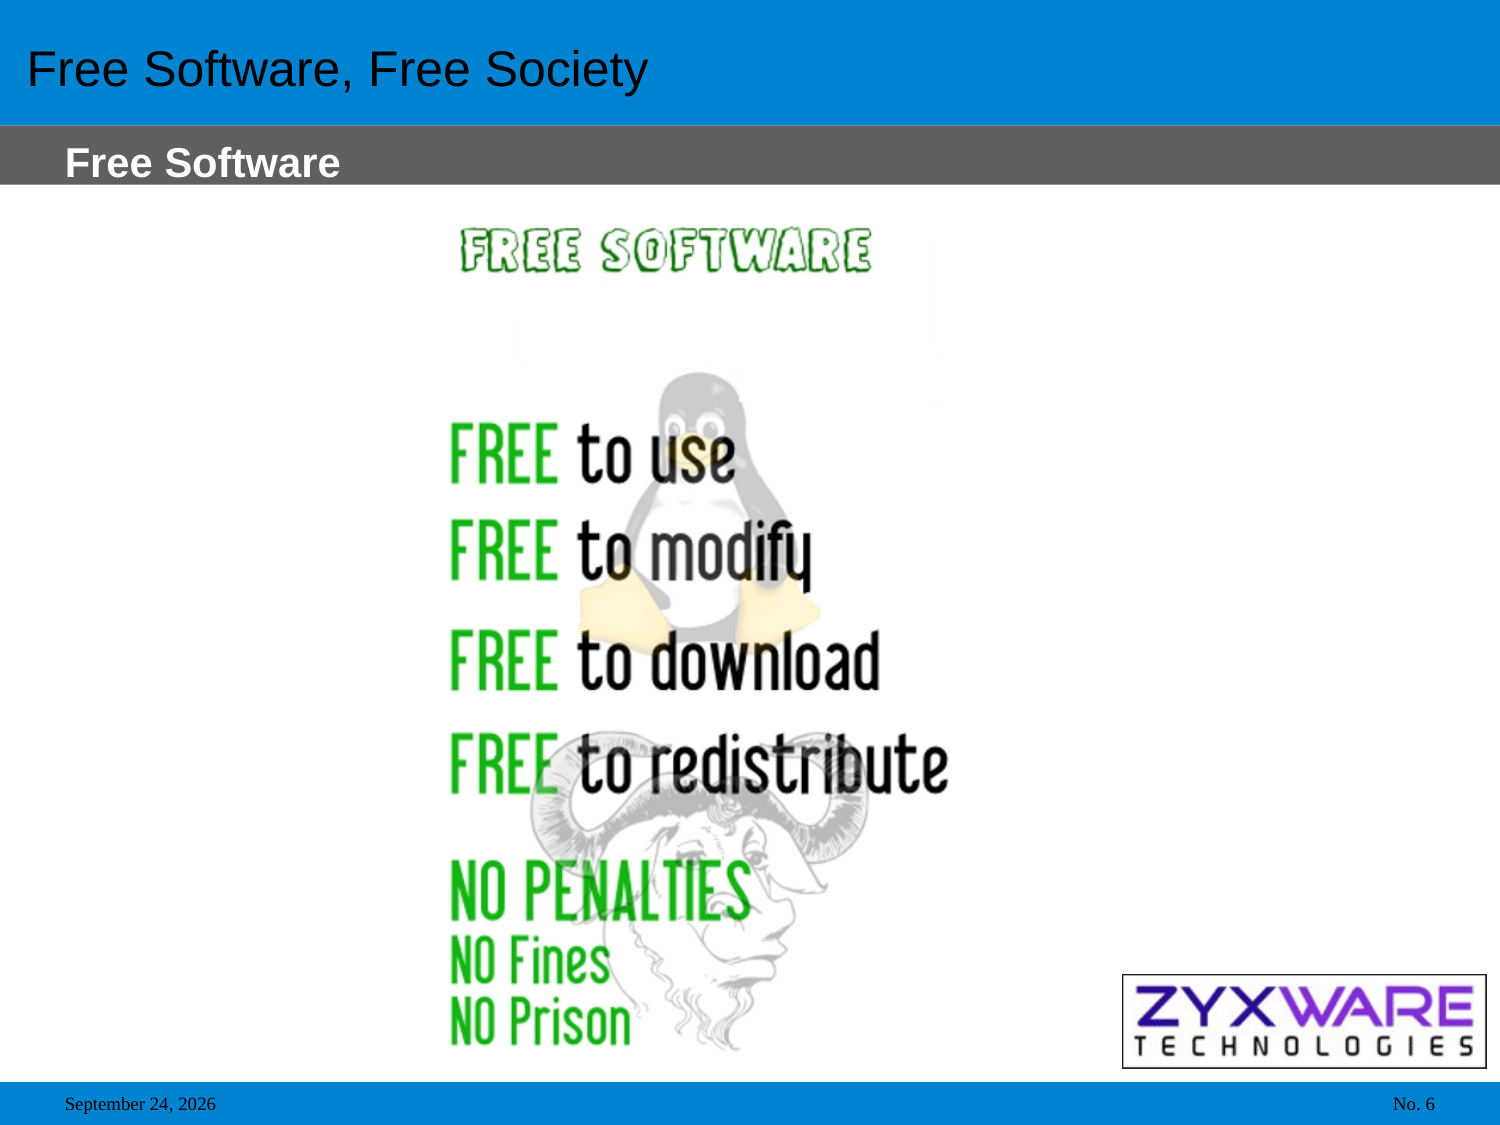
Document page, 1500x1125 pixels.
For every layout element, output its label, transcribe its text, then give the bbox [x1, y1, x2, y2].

title Free Software [64, 139, 1436, 187]
picture [413, 189, 975, 1073]
picture [1122, 974, 1487, 1069]
